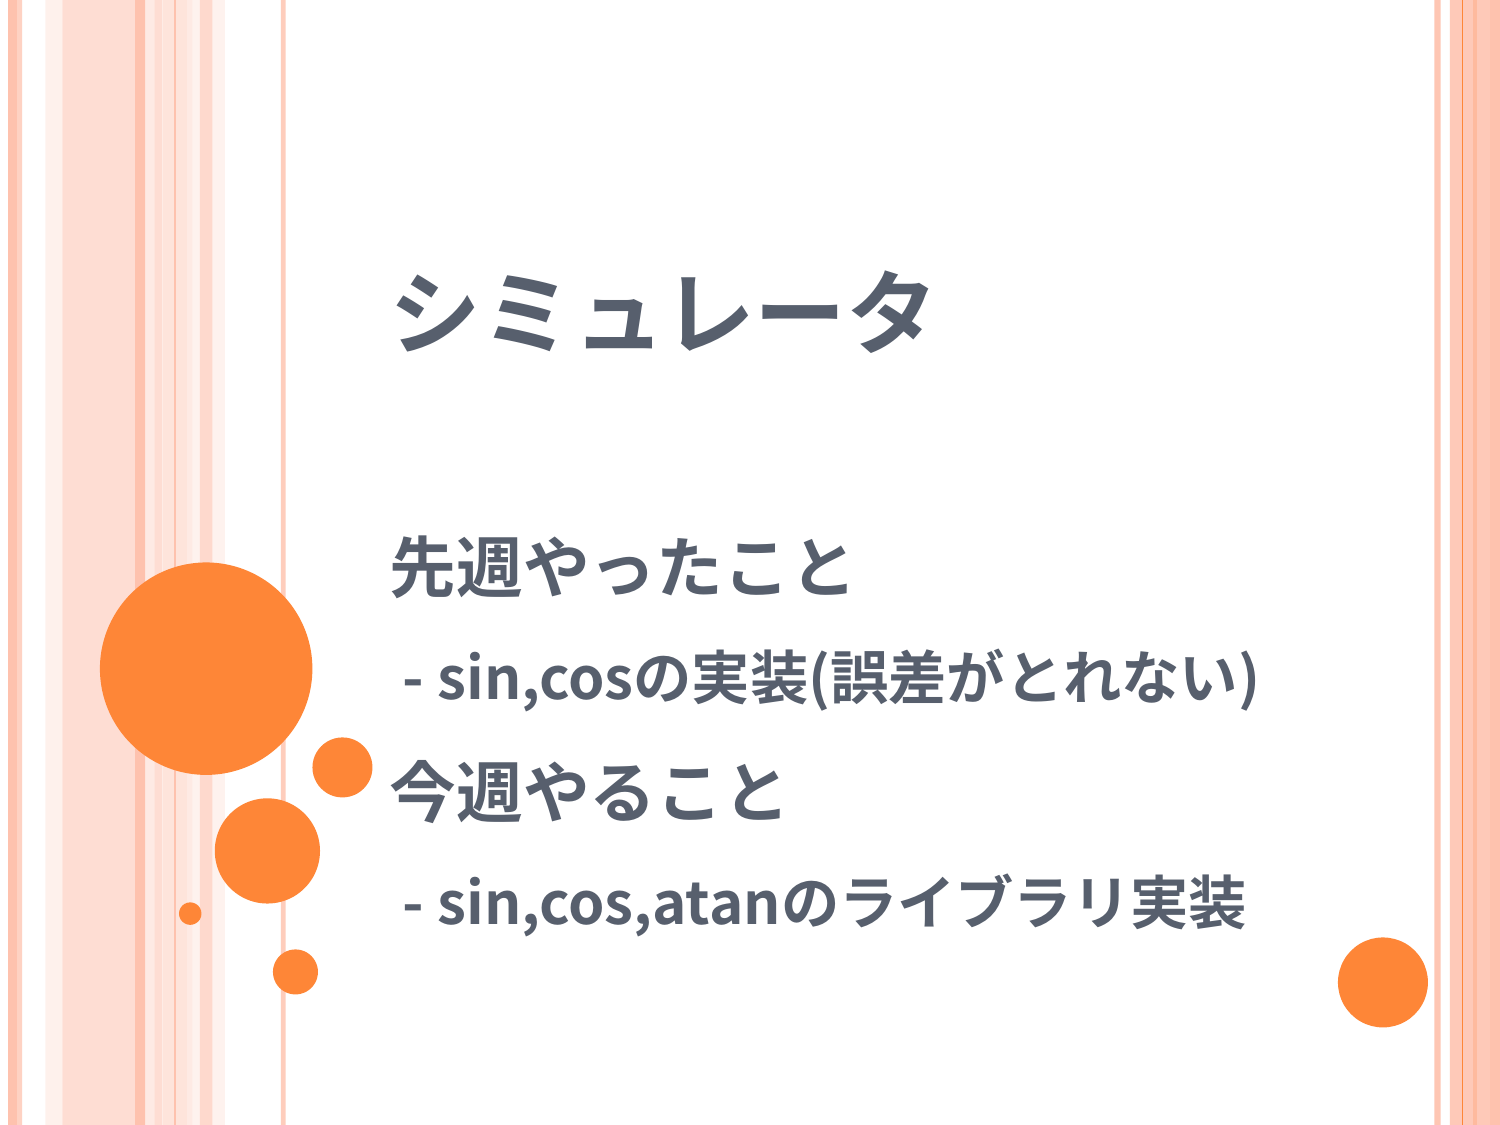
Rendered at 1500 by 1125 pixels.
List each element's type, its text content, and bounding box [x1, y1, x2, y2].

title シミュレータ 先週やったこと - sin,cosの実装(誤差がとれない) 今週やること - sin,cos,atanのライブラリ実装 [375, 90, 1388, 1047]
